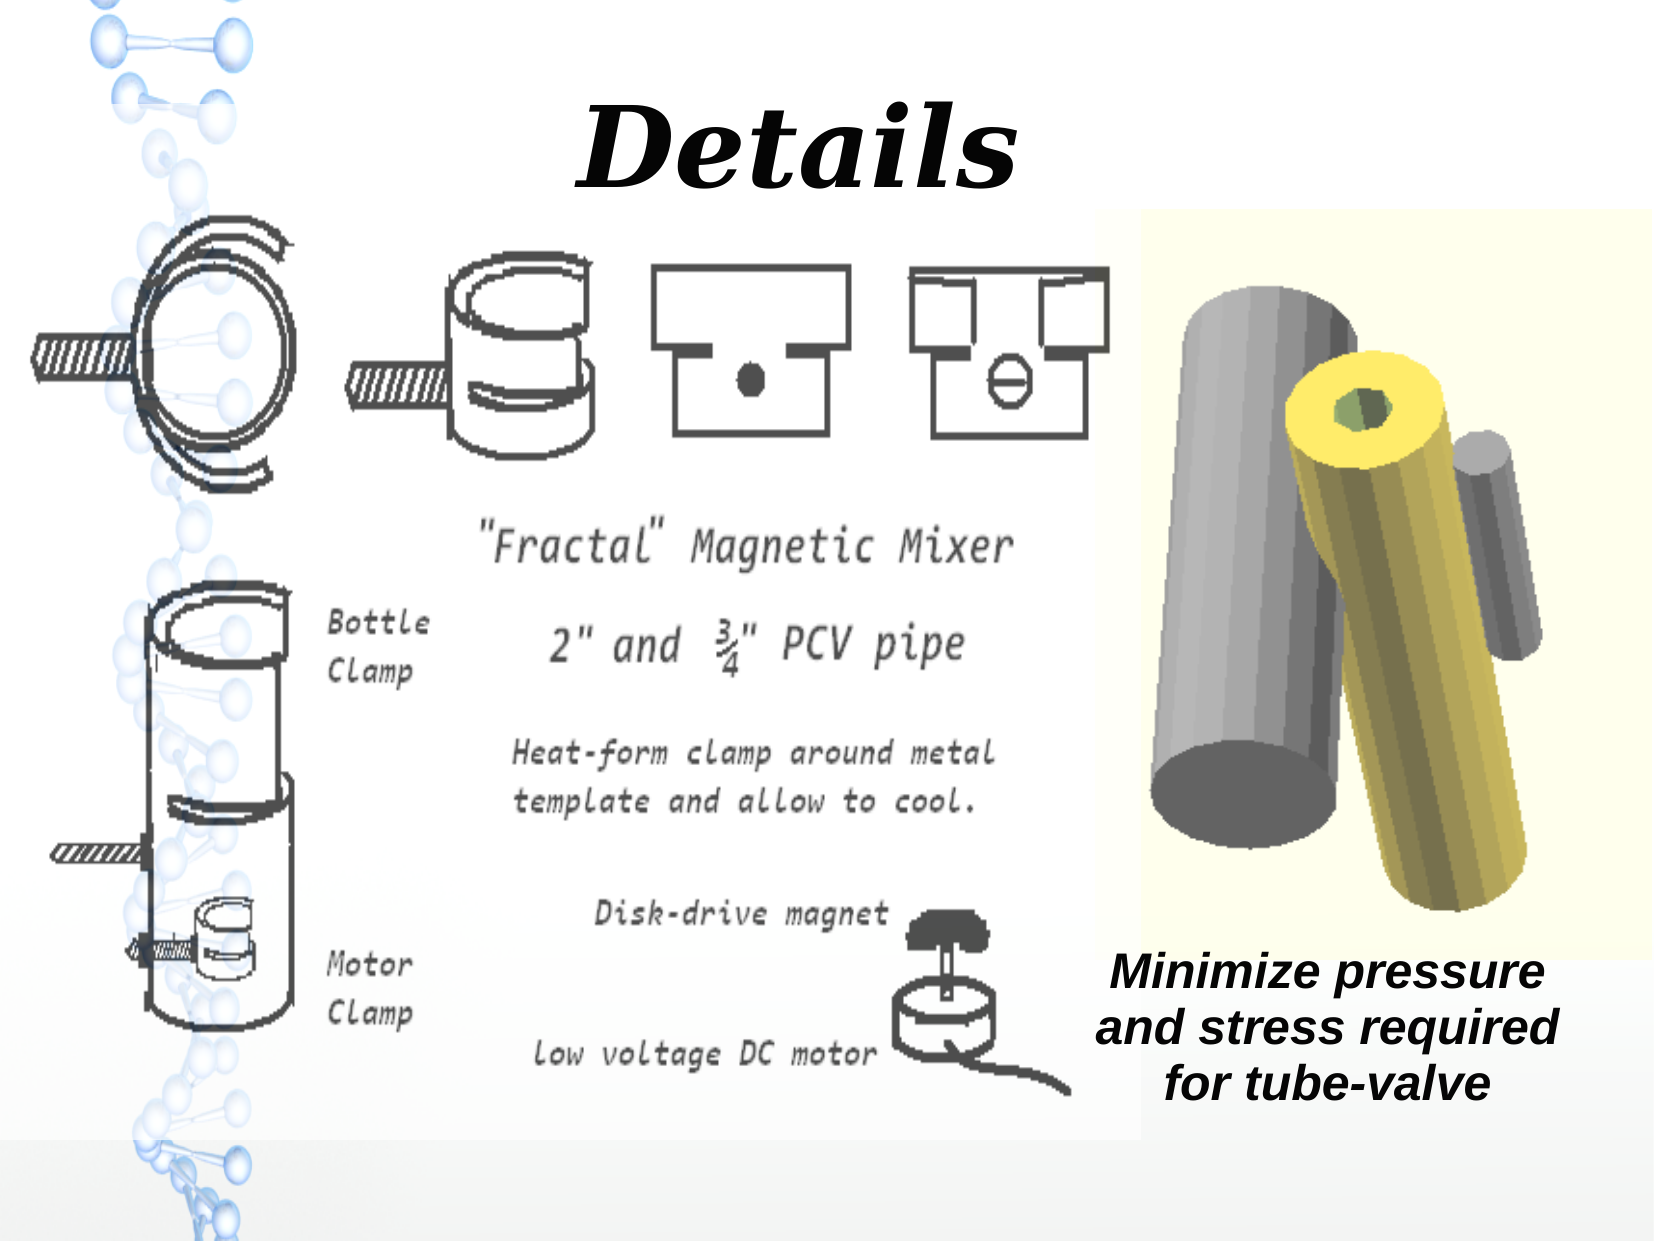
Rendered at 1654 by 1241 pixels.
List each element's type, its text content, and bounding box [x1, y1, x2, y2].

text_box Details [479, 45, 1140, 253]
text_box Minimize pressure and stress required for tube-valve [1065, 915, 1591, 1141]
picture [0, 0, 1654, 1241]
